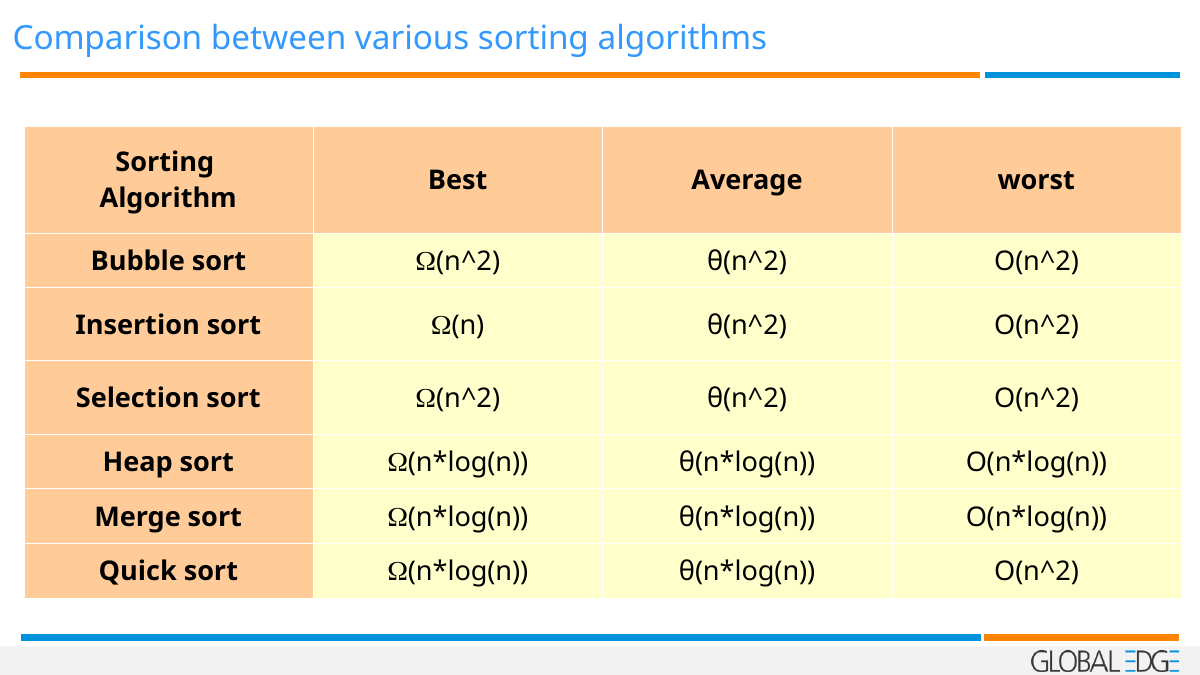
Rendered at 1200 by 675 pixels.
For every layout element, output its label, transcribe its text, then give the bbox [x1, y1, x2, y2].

title Comparison between various sorting algorithms [12, 9, 1088, 63]
table_cell θ(n*log(n)) [603, 544, 892, 598]
table_cell O(n^2) [893, 234, 1181, 287]
table_header Average [603, 127, 892, 233]
table_cell Heap sort [25, 435, 313, 488]
table_cell W(n*log(n)) [314, 435, 602, 488]
table_cell W(n^2) [314, 361, 602, 434]
table_cell θ(n*log(n)) [603, 489, 892, 543]
table_header Sorting Algorithm [25, 127, 313, 233]
table_cell O(n*log(n)) [893, 489, 1181, 543]
table_cell O(n^2) [893, 544, 1181, 598]
table_header worst [893, 127, 1181, 233]
table_cell O(n*log(n)) [893, 435, 1181, 488]
table_cell θ(n^2) [603, 234, 892, 287]
table_cell W(n*log(n)) [314, 489, 602, 543]
table_cell O(n^2) [893, 288, 1181, 360]
table_header Best [314, 127, 602, 233]
table_cell W(n) [314, 288, 602, 360]
table_cell W(n^2) [314, 234, 602, 287]
table_cell Bubble sort [25, 234, 313, 287]
table_cell θ(n*log(n)) [603, 435, 892, 488]
table_cell Merge sort [25, 489, 313, 543]
table_cell Insertion sort [25, 288, 313, 360]
table_cell θ(n^2) [603, 288, 892, 360]
picture [1031, 650, 1179, 672]
table_cell O(n^2) [893, 361, 1181, 434]
table_cell Quick sort [25, 544, 313, 598]
table_cell θ(n^2) [603, 361, 892, 434]
table_cell W(n*log(n)) [314, 544, 602, 598]
table_cell Selection sort [25, 361, 313, 434]
